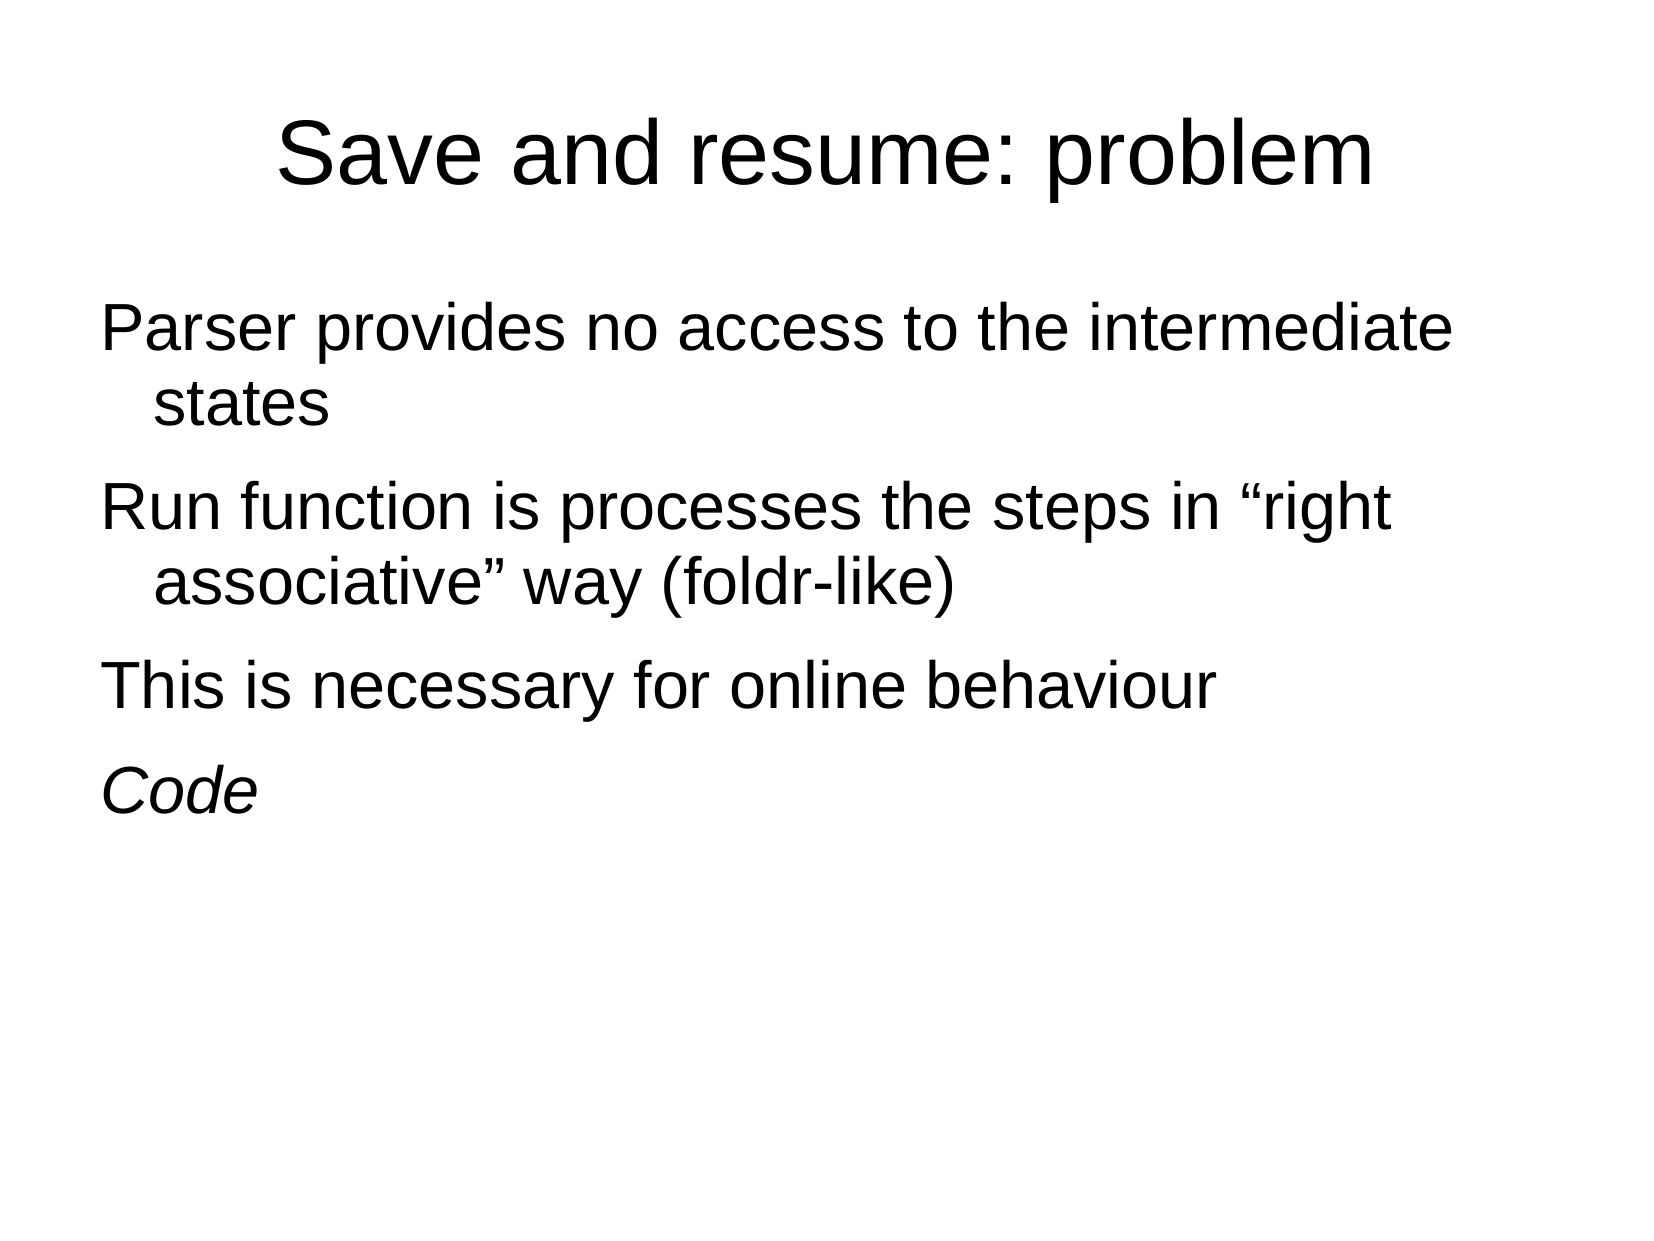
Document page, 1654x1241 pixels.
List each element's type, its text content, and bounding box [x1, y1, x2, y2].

title Save and resume: problem [82, 49, 1571, 257]
list Parser provides no access to the intermediate states Run function is processes the steps in “right associative” way (foldr-like) This is necessary for online behaviour Code [82, 290, 1571, 1094]
